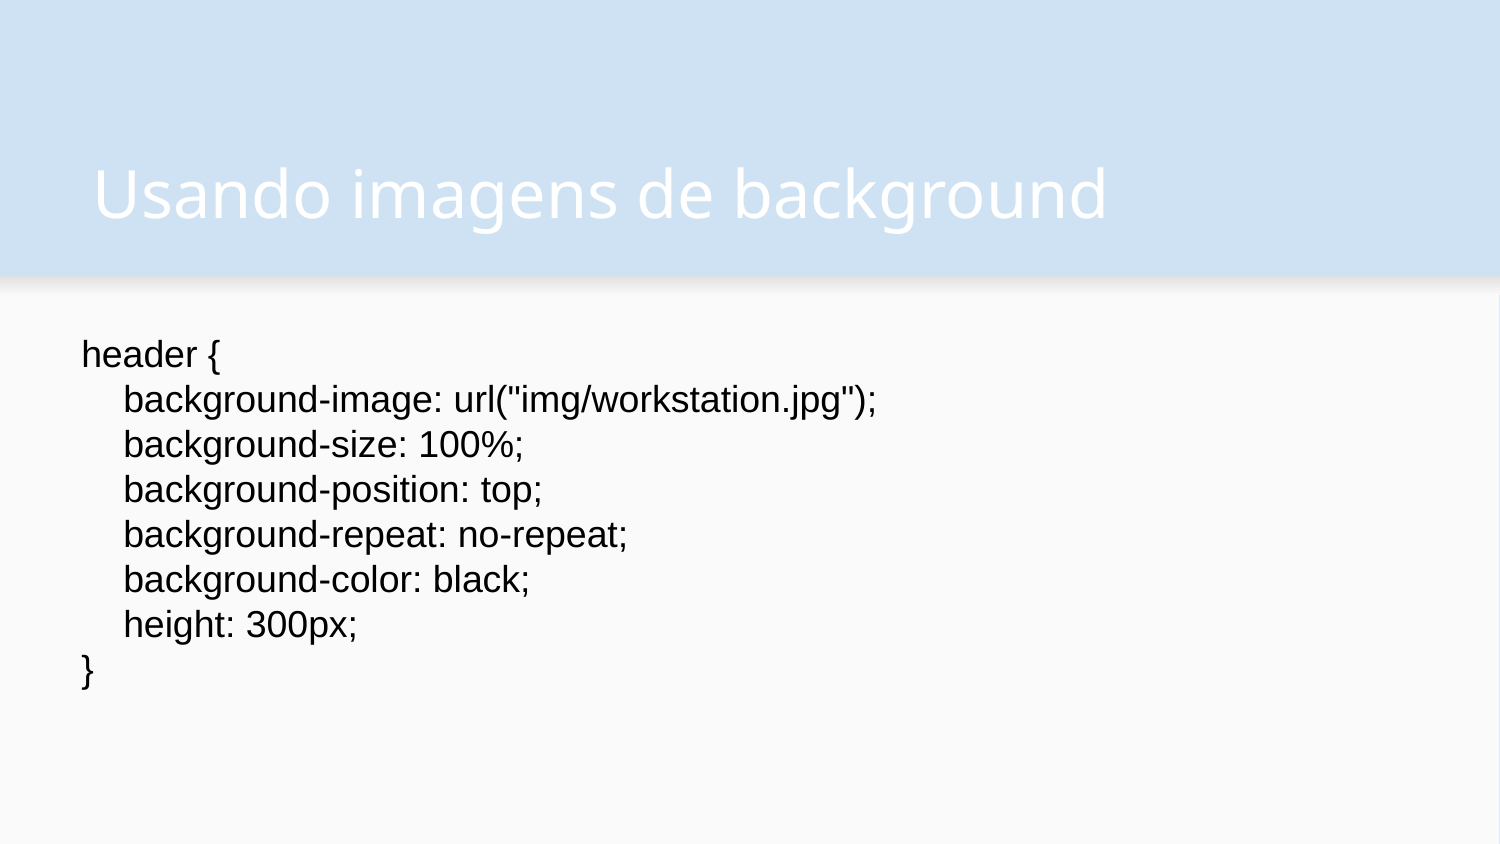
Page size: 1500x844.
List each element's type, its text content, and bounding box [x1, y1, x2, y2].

list header { background-image: url("img/workstation.jpg"); background-size: 100%; background-position: top; background-repeat: no-repeat; background-color: black; height: 300px; } [0, 314, 1261, 760]
title Usando imagens de background [77, 121, 1427, 248]
